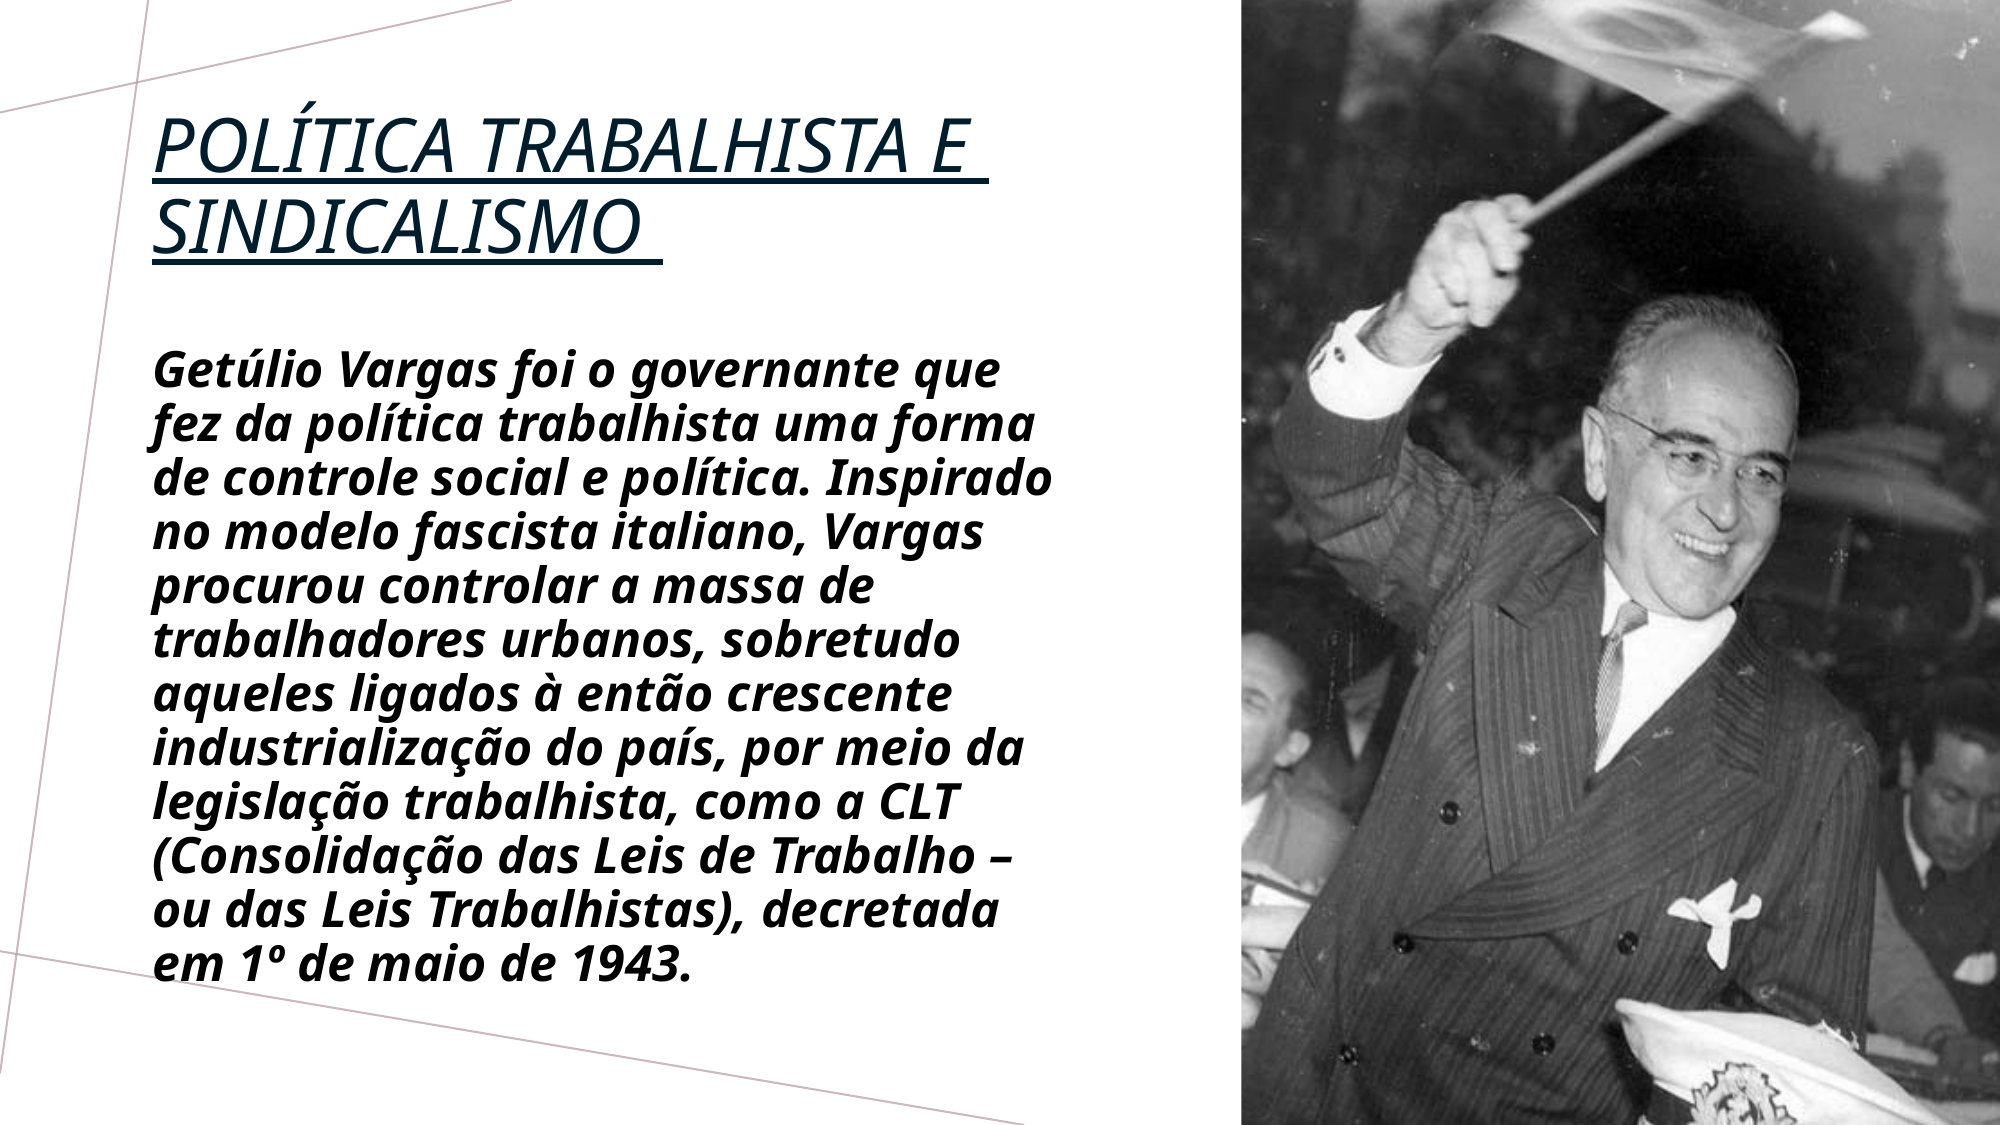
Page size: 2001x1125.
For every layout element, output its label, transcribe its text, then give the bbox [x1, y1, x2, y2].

picture [1241, 0, 2000, 1125]
title Política trabalhista e sindicalismo [137, 59, 1228, 278]
list Getúlio Vargas foi o governante que fez da política trabalhista uma forma de controle social e política. Inspirado no modelo fascista italiano, Vargas procurou controlar a massa de trabalhadores urbanos, sobretudo aqueles ligados à então crescente industrialização do país, por meio da legislação trabalhista, como a CLT (Consolidação das Leis de Trabalho – ou das Leis Trabalhistas), decretada em 1º de maio de 1943. [137, 337, 1086, 1005]
